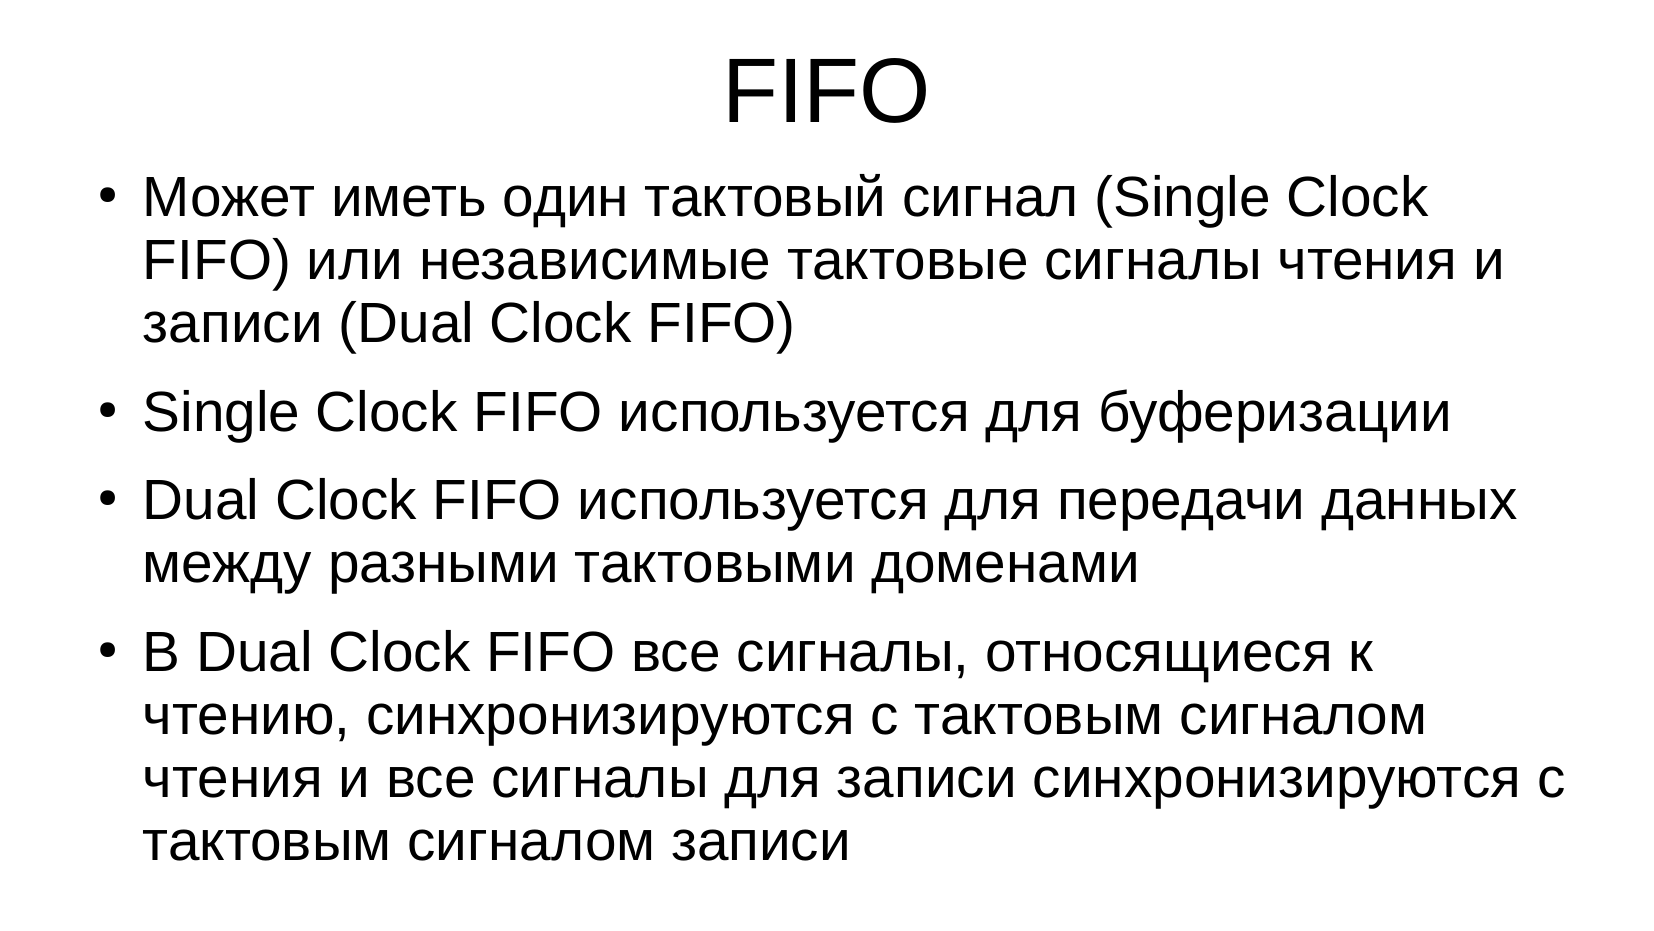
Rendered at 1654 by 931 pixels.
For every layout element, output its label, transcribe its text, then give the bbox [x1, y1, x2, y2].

title FIFO [82, 13, 1571, 165]
list Может иметь один тактовый сигнал (Single Clock FIFO) или независимые тактовые сигналы чтения и записи (Dual Clock FIFO) Single Clock FIFO используется для буферизации Dual Clock FIFO используется для передачи данных между разными тактовыми доменами В Dual Clock FIFO все сигналы, относящиеся к чтению, синхронизируются с тактовым сигналом чтения и все сигналы для записи синхронизируются с тактовым сигналом записи [82, 165, 1571, 886]
